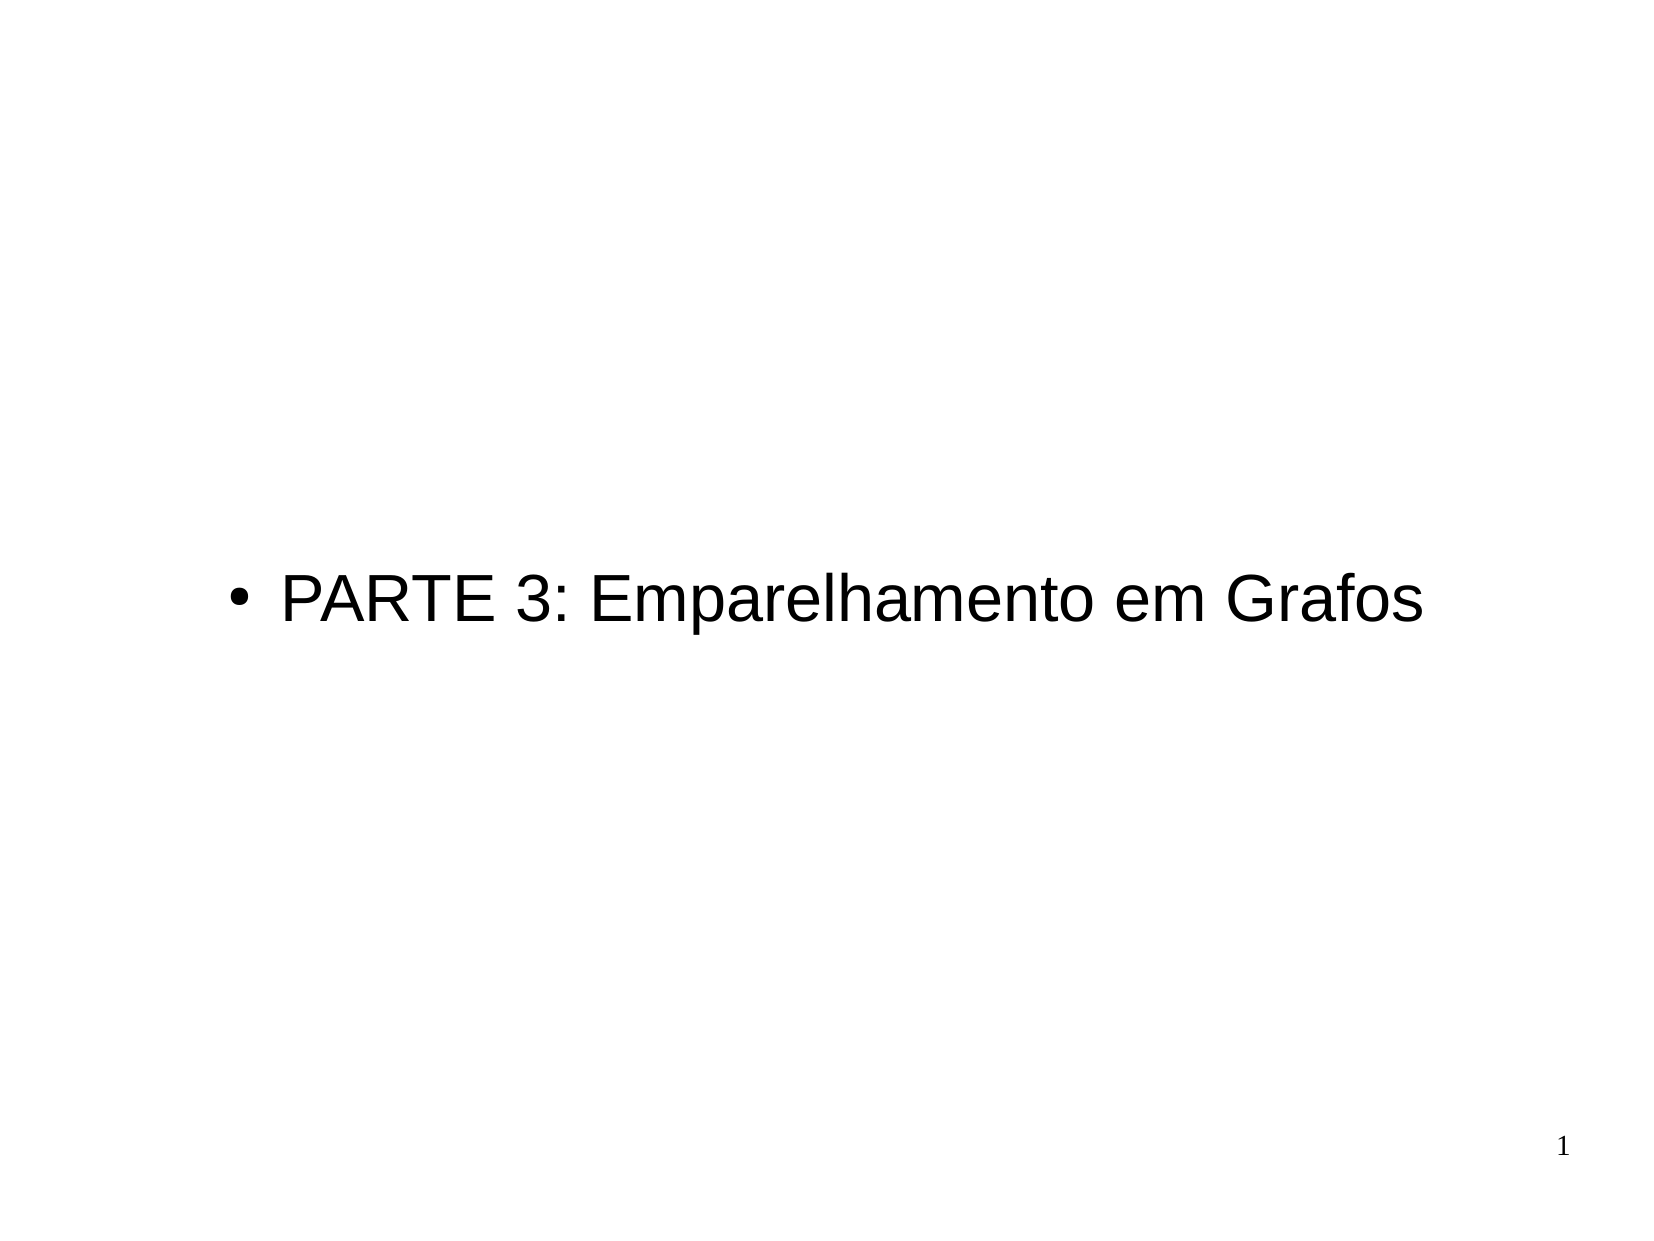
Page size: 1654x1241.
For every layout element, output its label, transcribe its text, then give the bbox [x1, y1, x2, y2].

list PARTE 3: Emparelhamento em Grafos [195, 553, 1498, 735]
